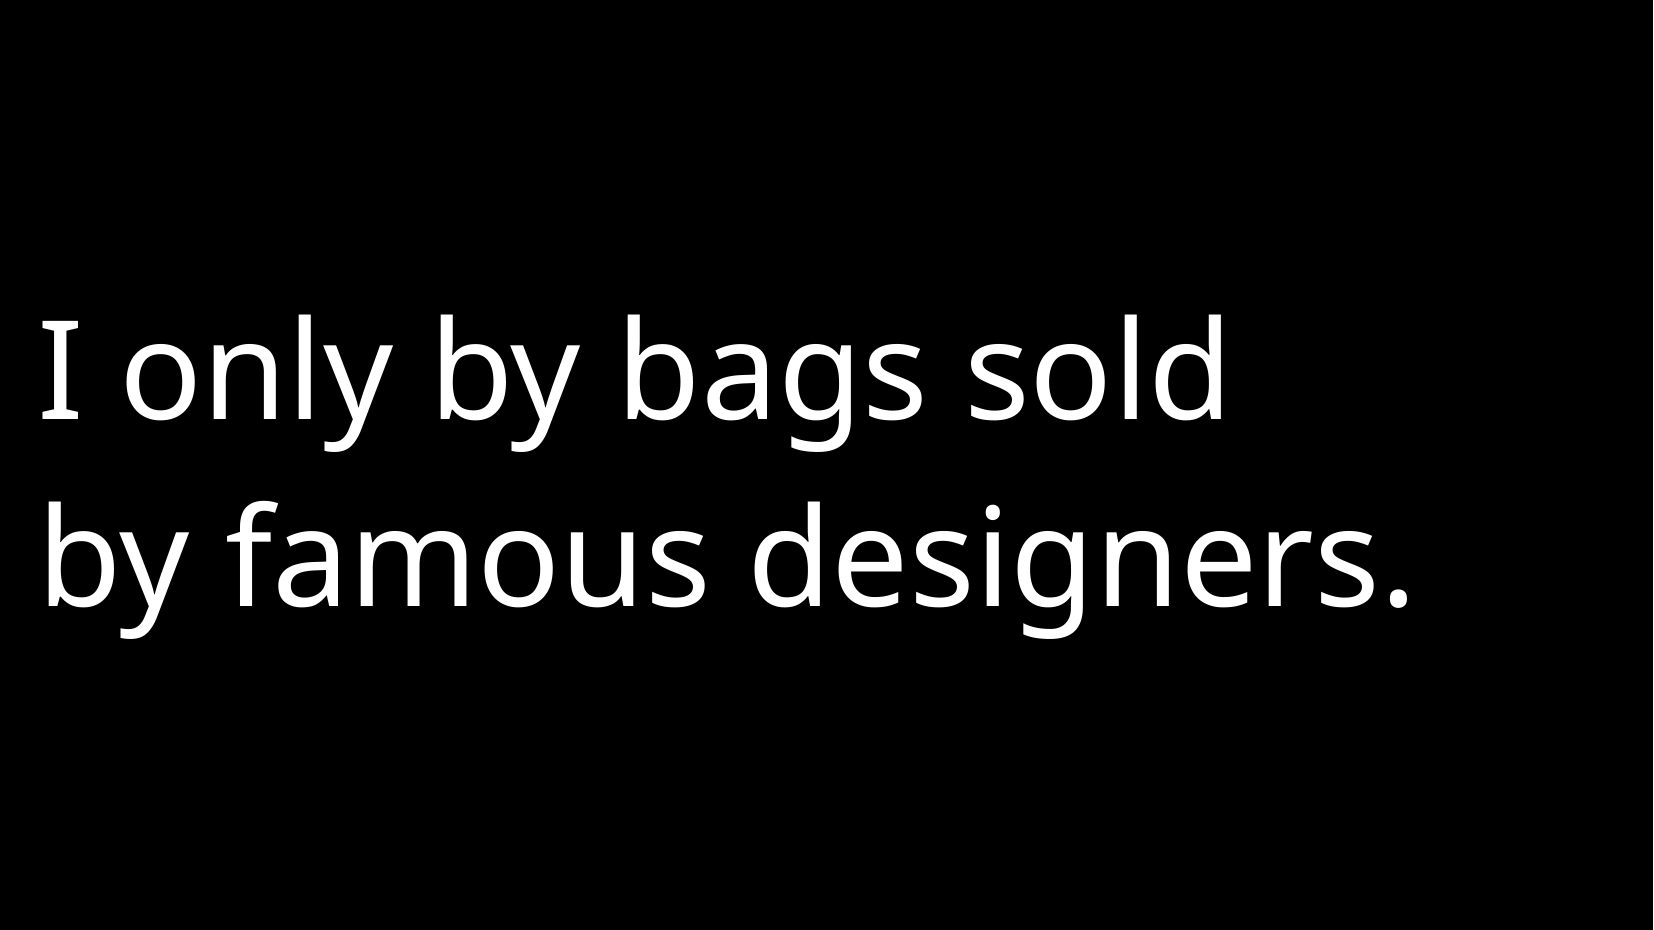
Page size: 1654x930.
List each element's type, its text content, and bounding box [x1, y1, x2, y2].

title I only by bags sold by famous designers. [37, 19, 1612, 900]
